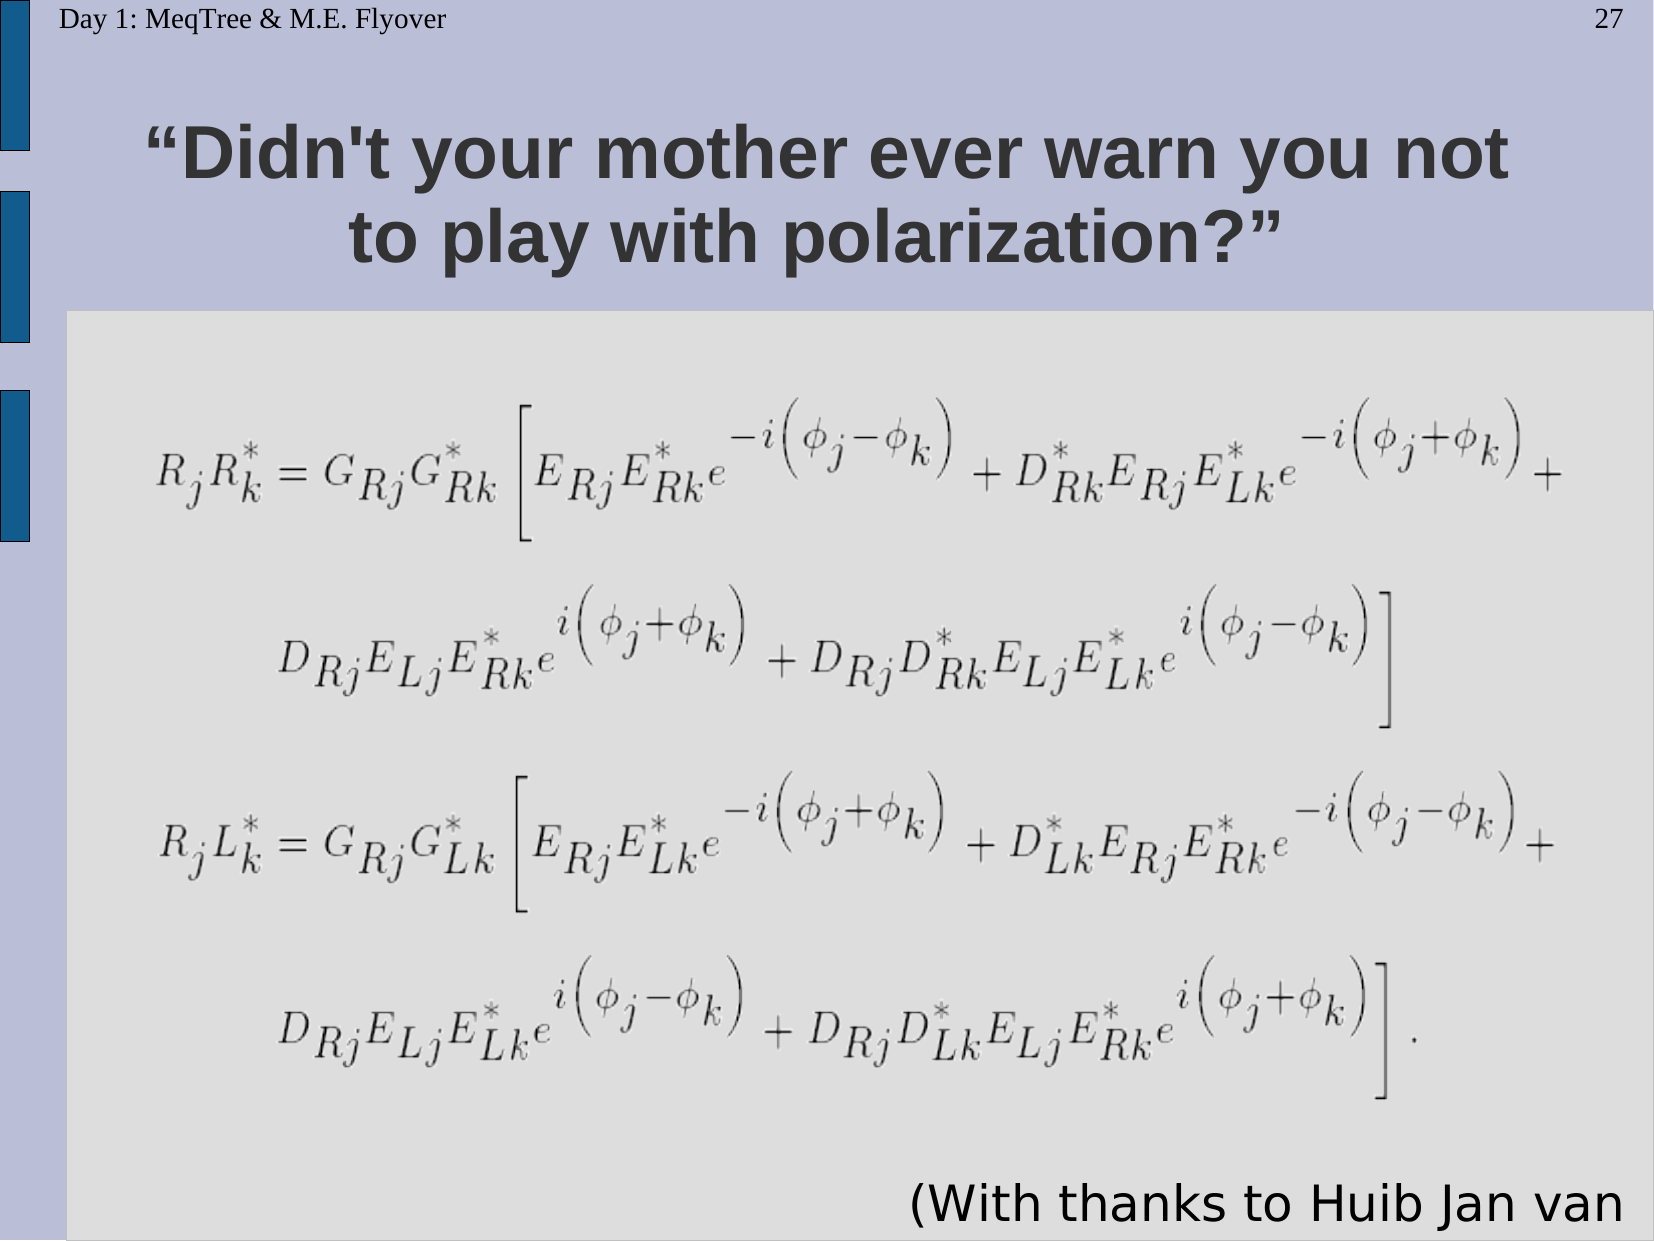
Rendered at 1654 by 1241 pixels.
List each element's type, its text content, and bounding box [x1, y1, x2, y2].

title “Didn't your mother ever warn you not to play with polarization?” [121, 91, 1534, 299]
picture [118, 383, 1579, 1125]
text_box (With thanks to Huib Jan van Langevelde) [590, 1167, 1641, 1241]
